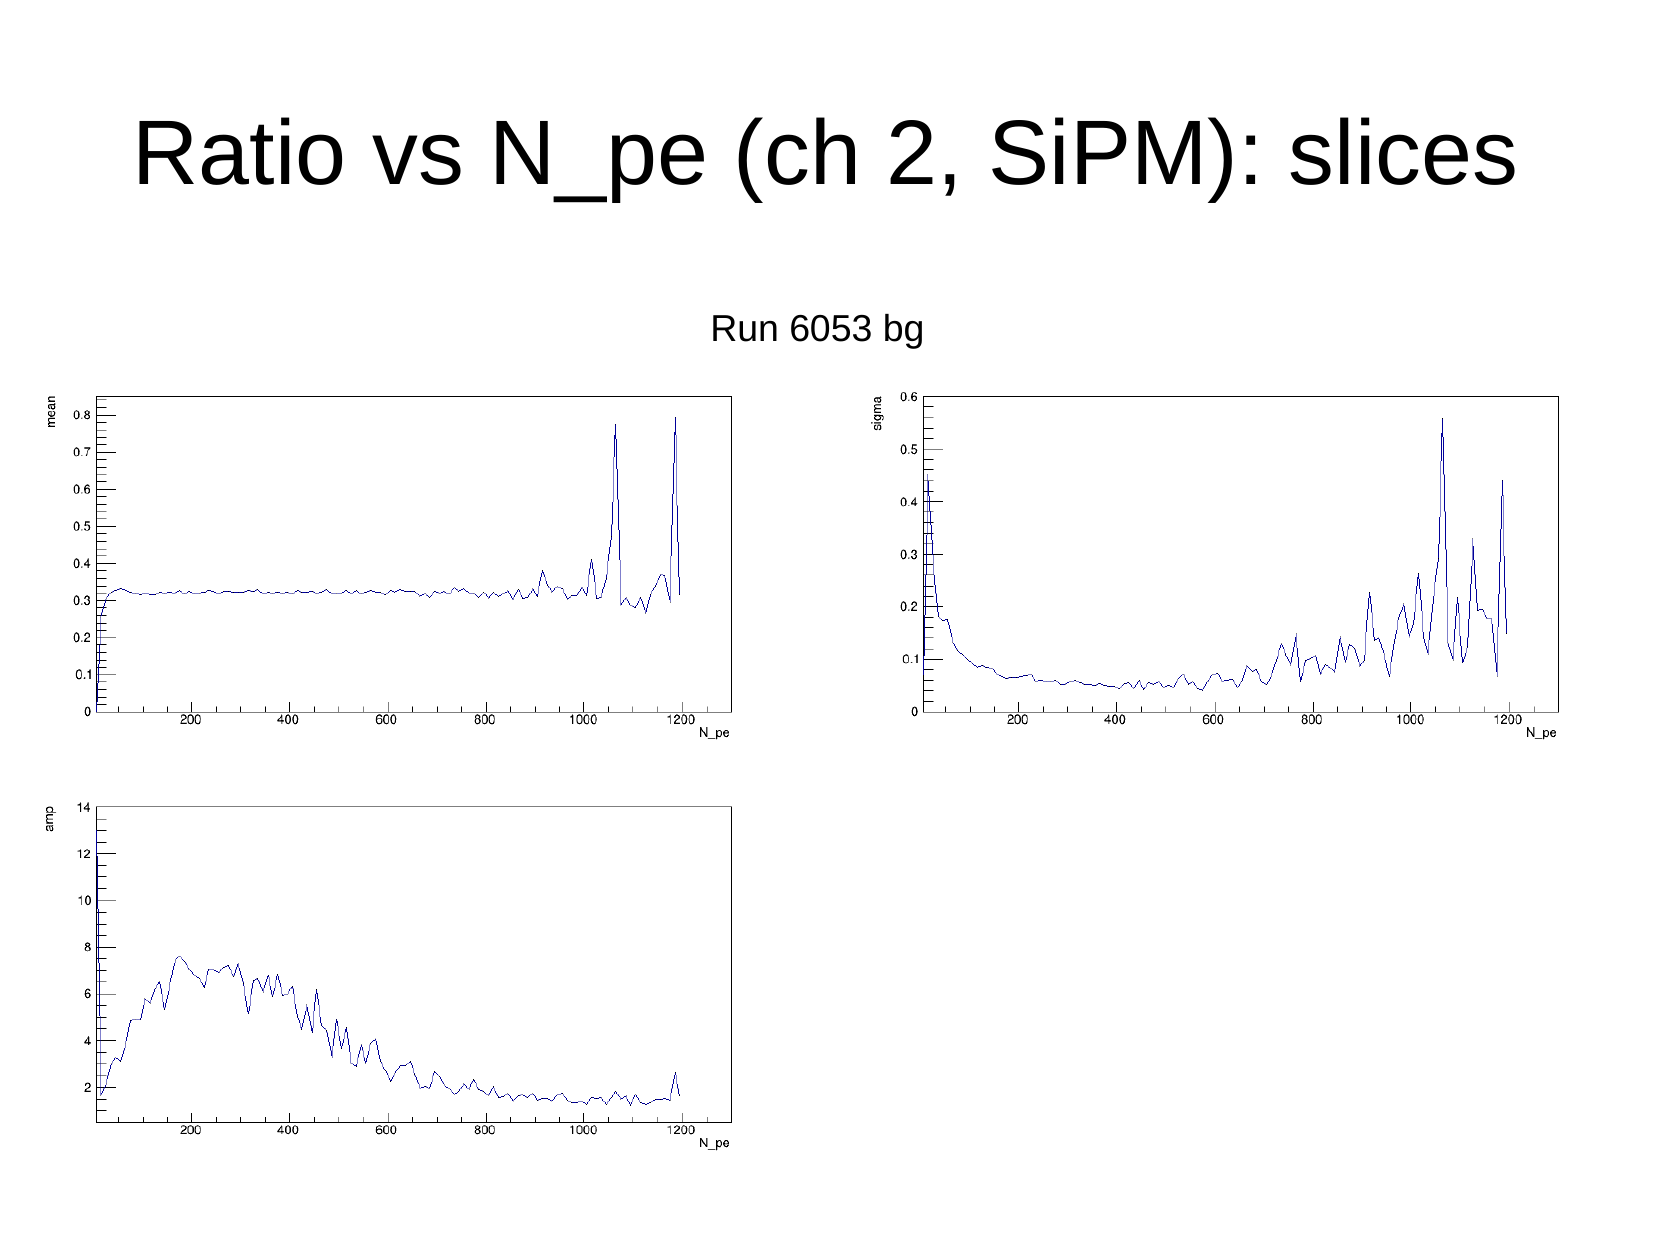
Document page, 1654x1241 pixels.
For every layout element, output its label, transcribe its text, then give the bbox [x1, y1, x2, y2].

text_box Run 6053 bg [630, 300, 1006, 349]
title Ratio vs N_pe (ch 2, SiPM): slices [82, 49, 1571, 257]
picture [0, 349, 1654, 1171]
